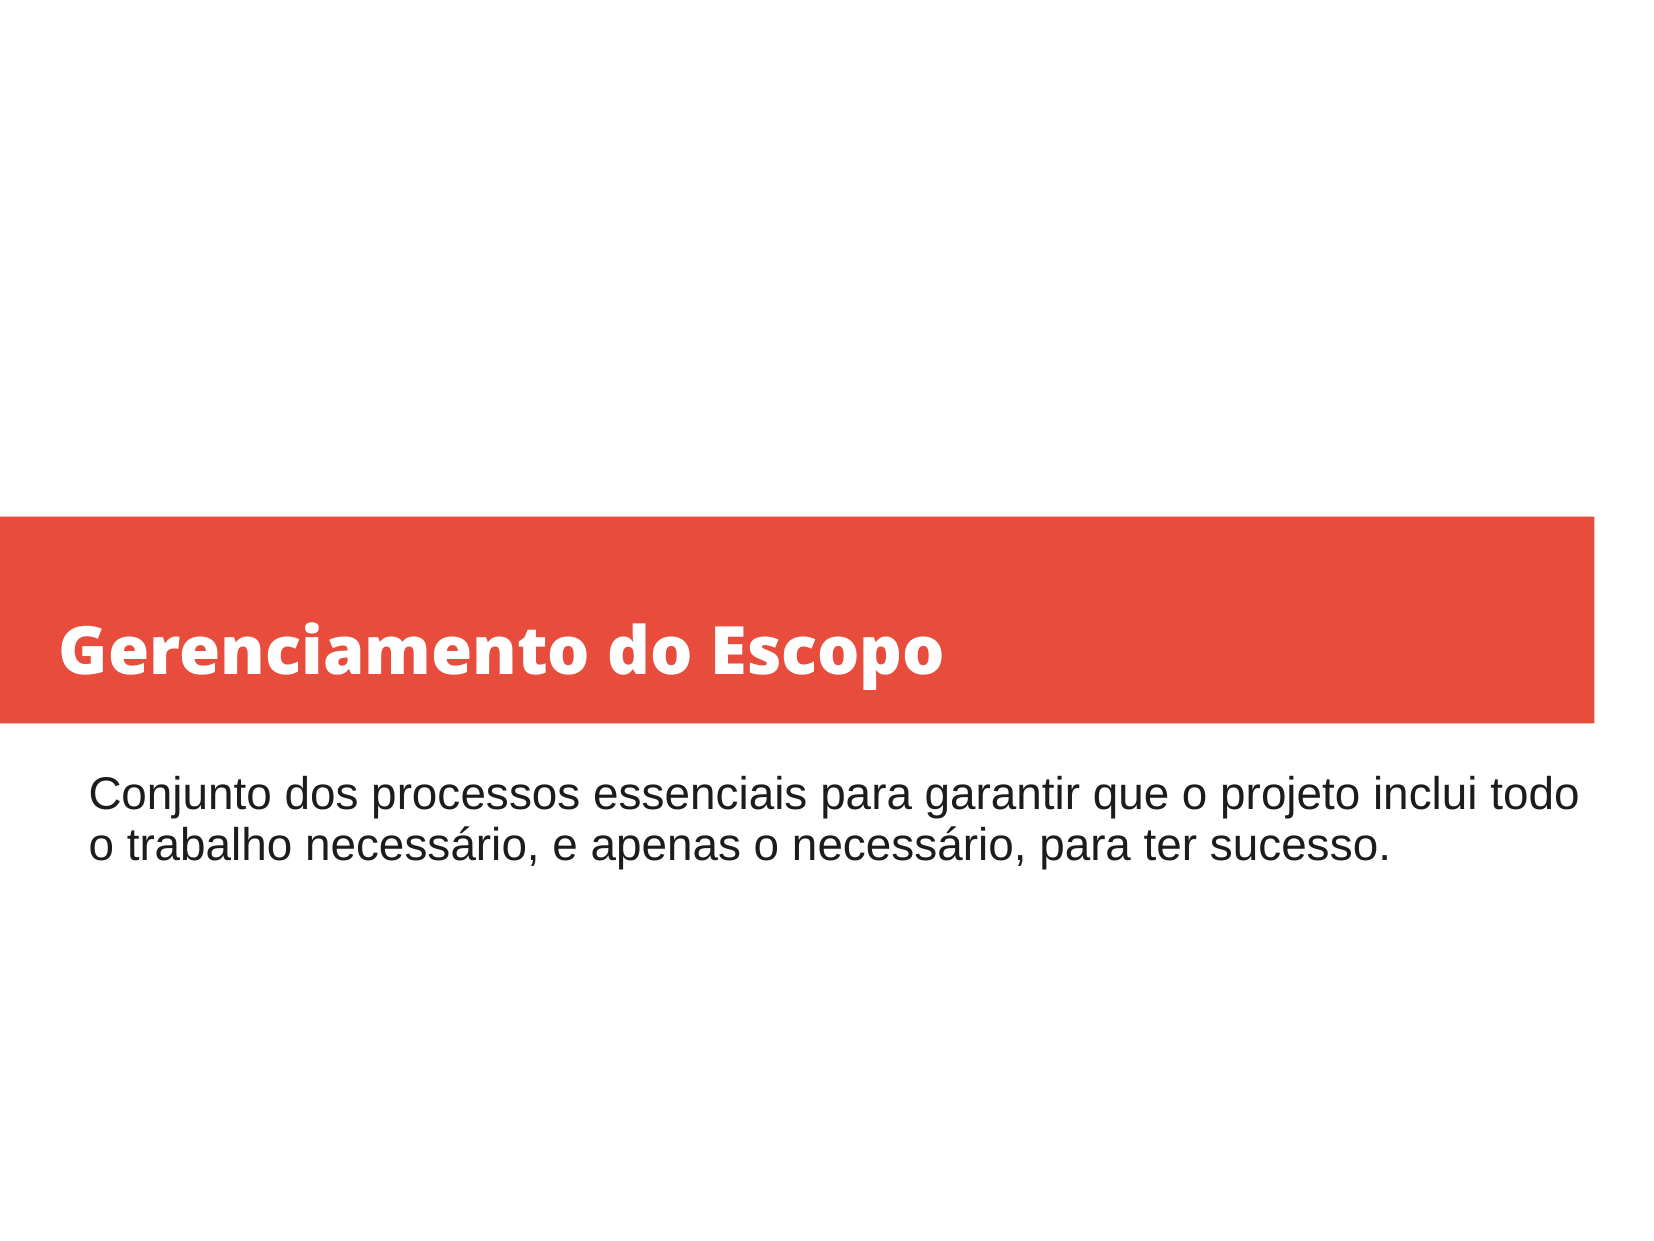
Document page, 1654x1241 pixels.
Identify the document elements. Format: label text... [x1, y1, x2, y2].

title Gerenciamento do Escopo [59, 546, 1595, 694]
subtitle Conjunto dos processos essenciais para garantir que o projeto inclui todo o trabalho necessário, e apenas o necessário, para ter sucesso. [88, 767, 1595, 1182]
